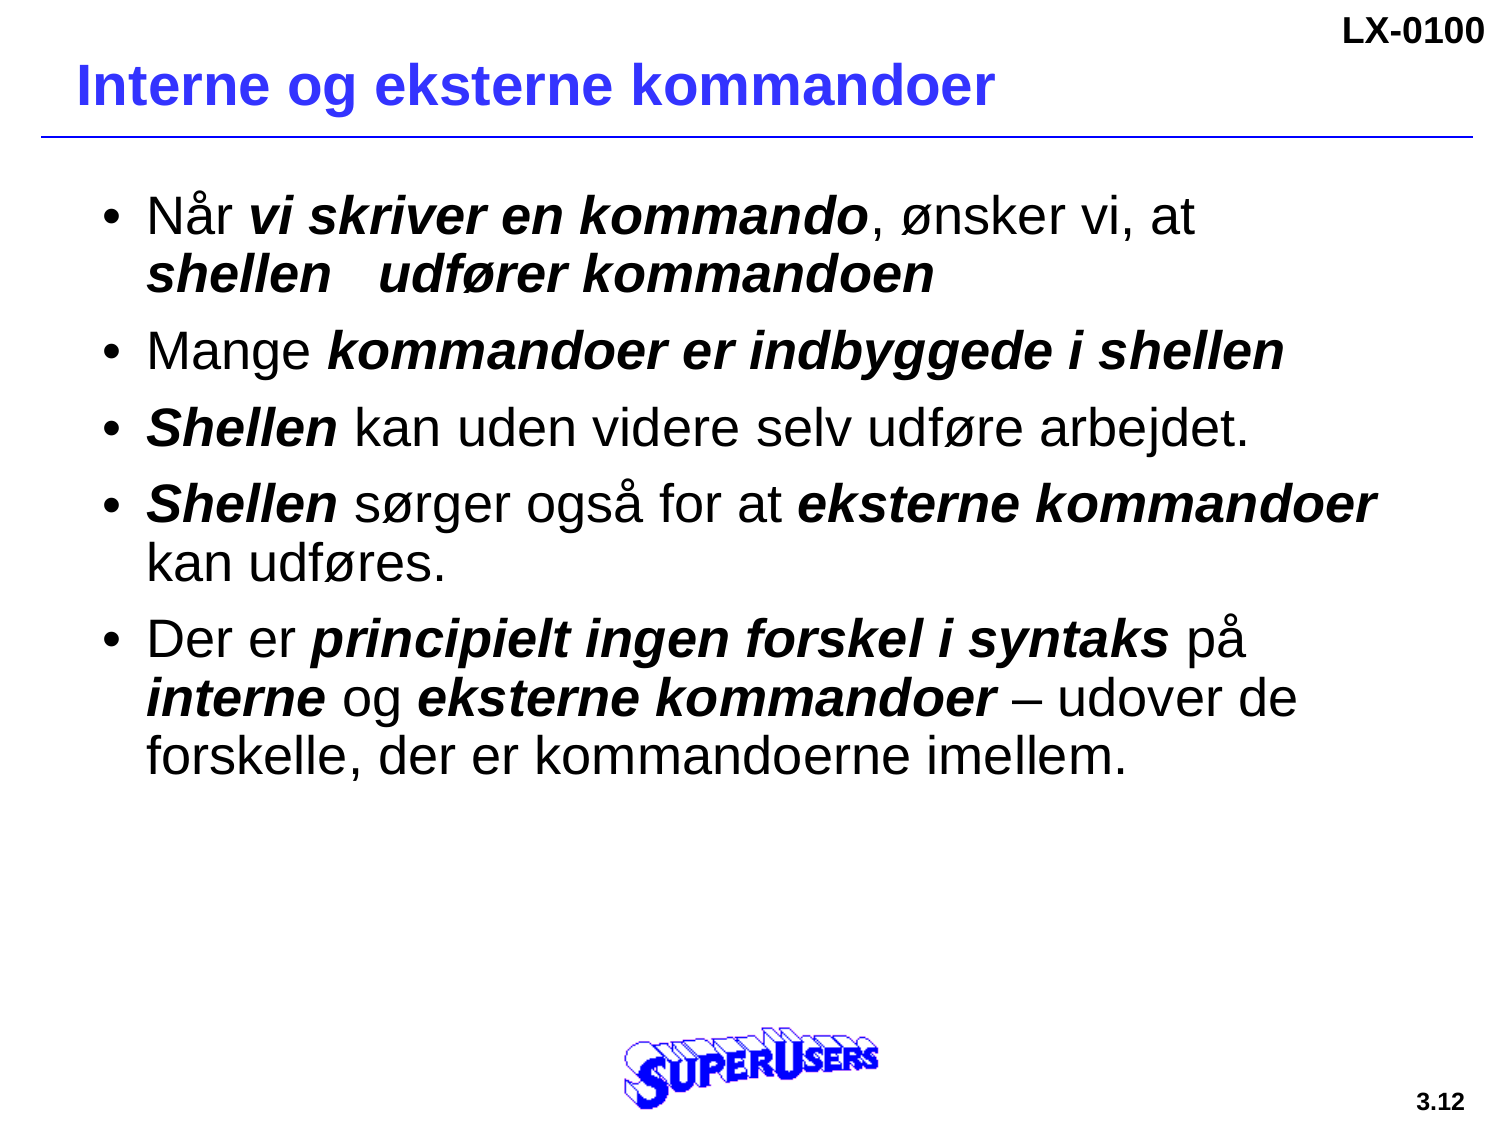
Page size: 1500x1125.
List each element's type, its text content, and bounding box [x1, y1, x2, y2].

list Når vi skriver en kommando, ønsker vi, at shellen udfører kommandoen Mange kommandoer er indbyggede i shellen Shellen kan uden videre selv udføre arbejdet. Shellen sørger også for at eksterne kommandoer kan udføres. Der er principielt ingen forskel i syntaks på interne og eksterne kommandoer – udover de forskelle, der er kommandoerne imellem. [88, 180, 1398, 1048]
picture [620, 1048, 880, 1111]
title Interne og eksterne kommandoer [76, 39, 1424, 126]
